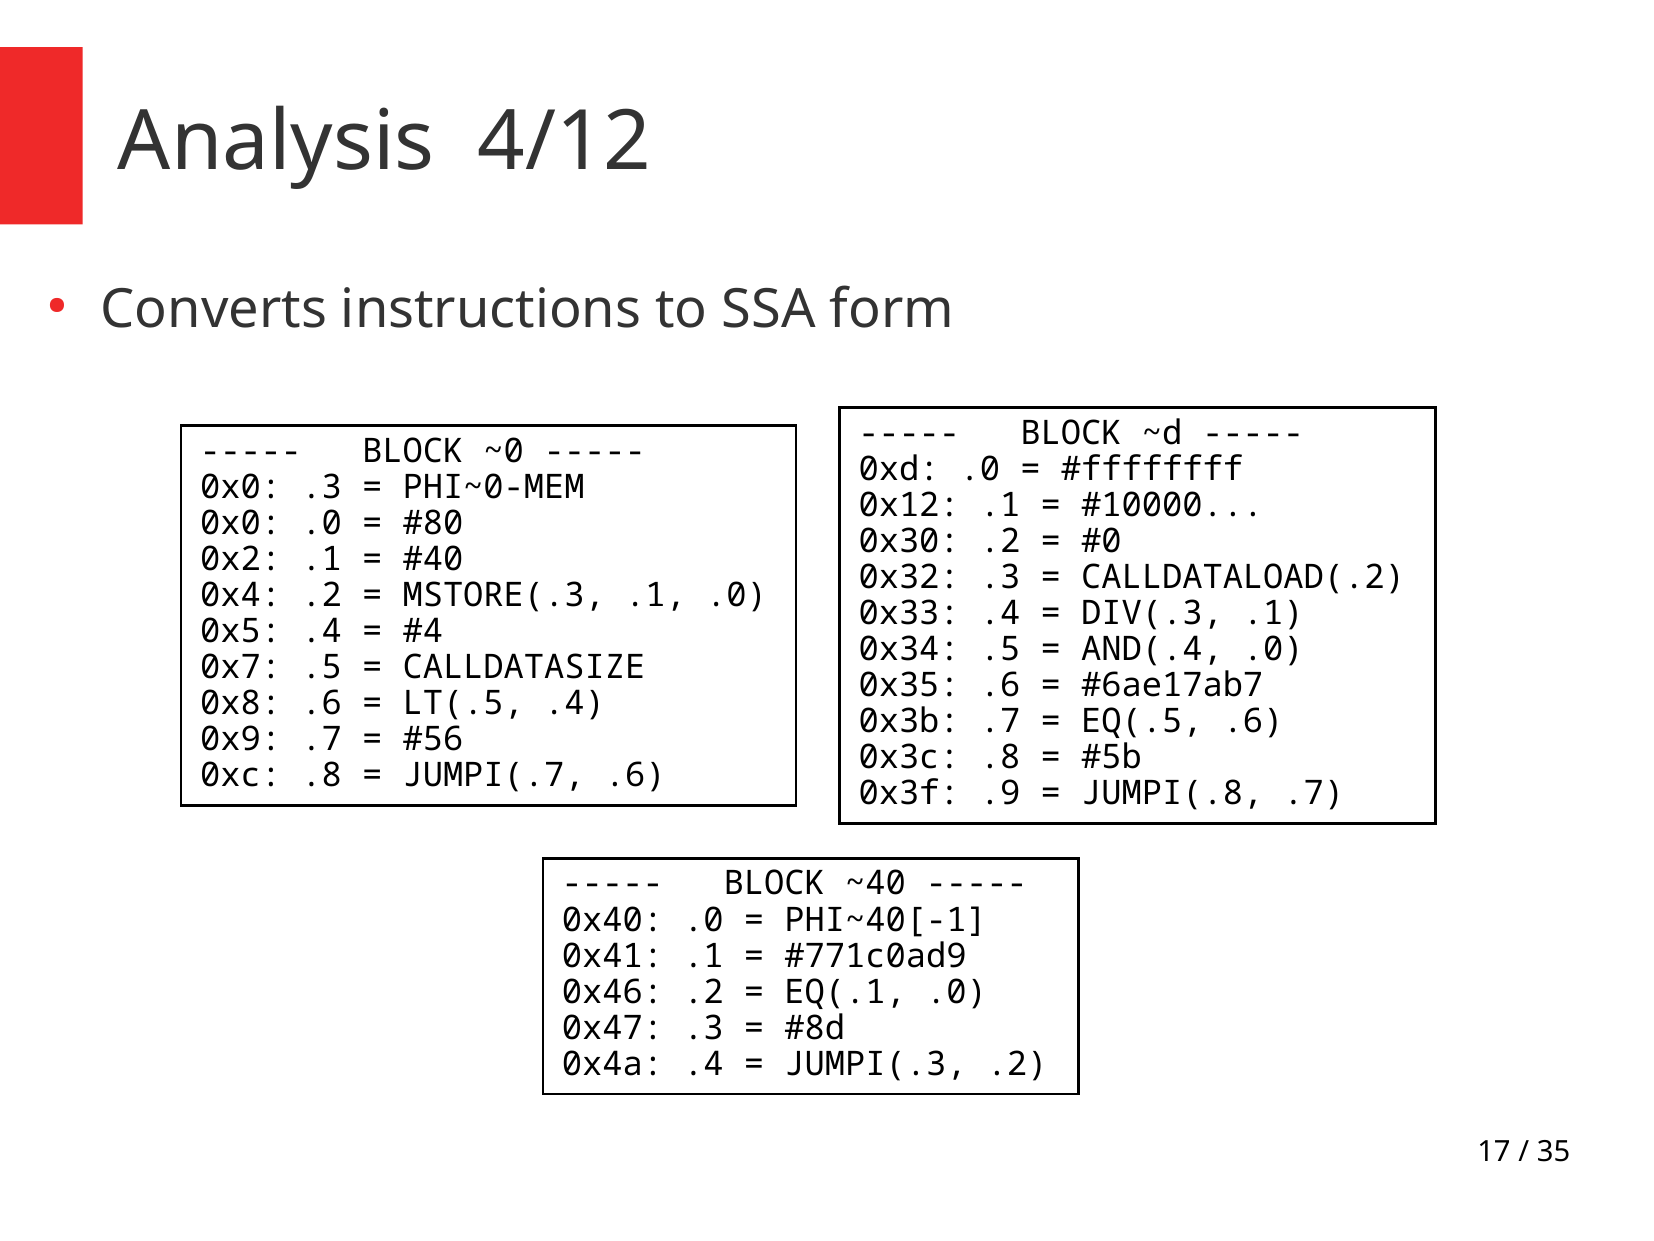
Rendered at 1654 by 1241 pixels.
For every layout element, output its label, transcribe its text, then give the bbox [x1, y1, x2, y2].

list Converts instructions to SSA form [29, 270, 1620, 376]
title Analysis 4/12 [117, 33, 1571, 241]
picture [179, 406, 1437, 1096]
